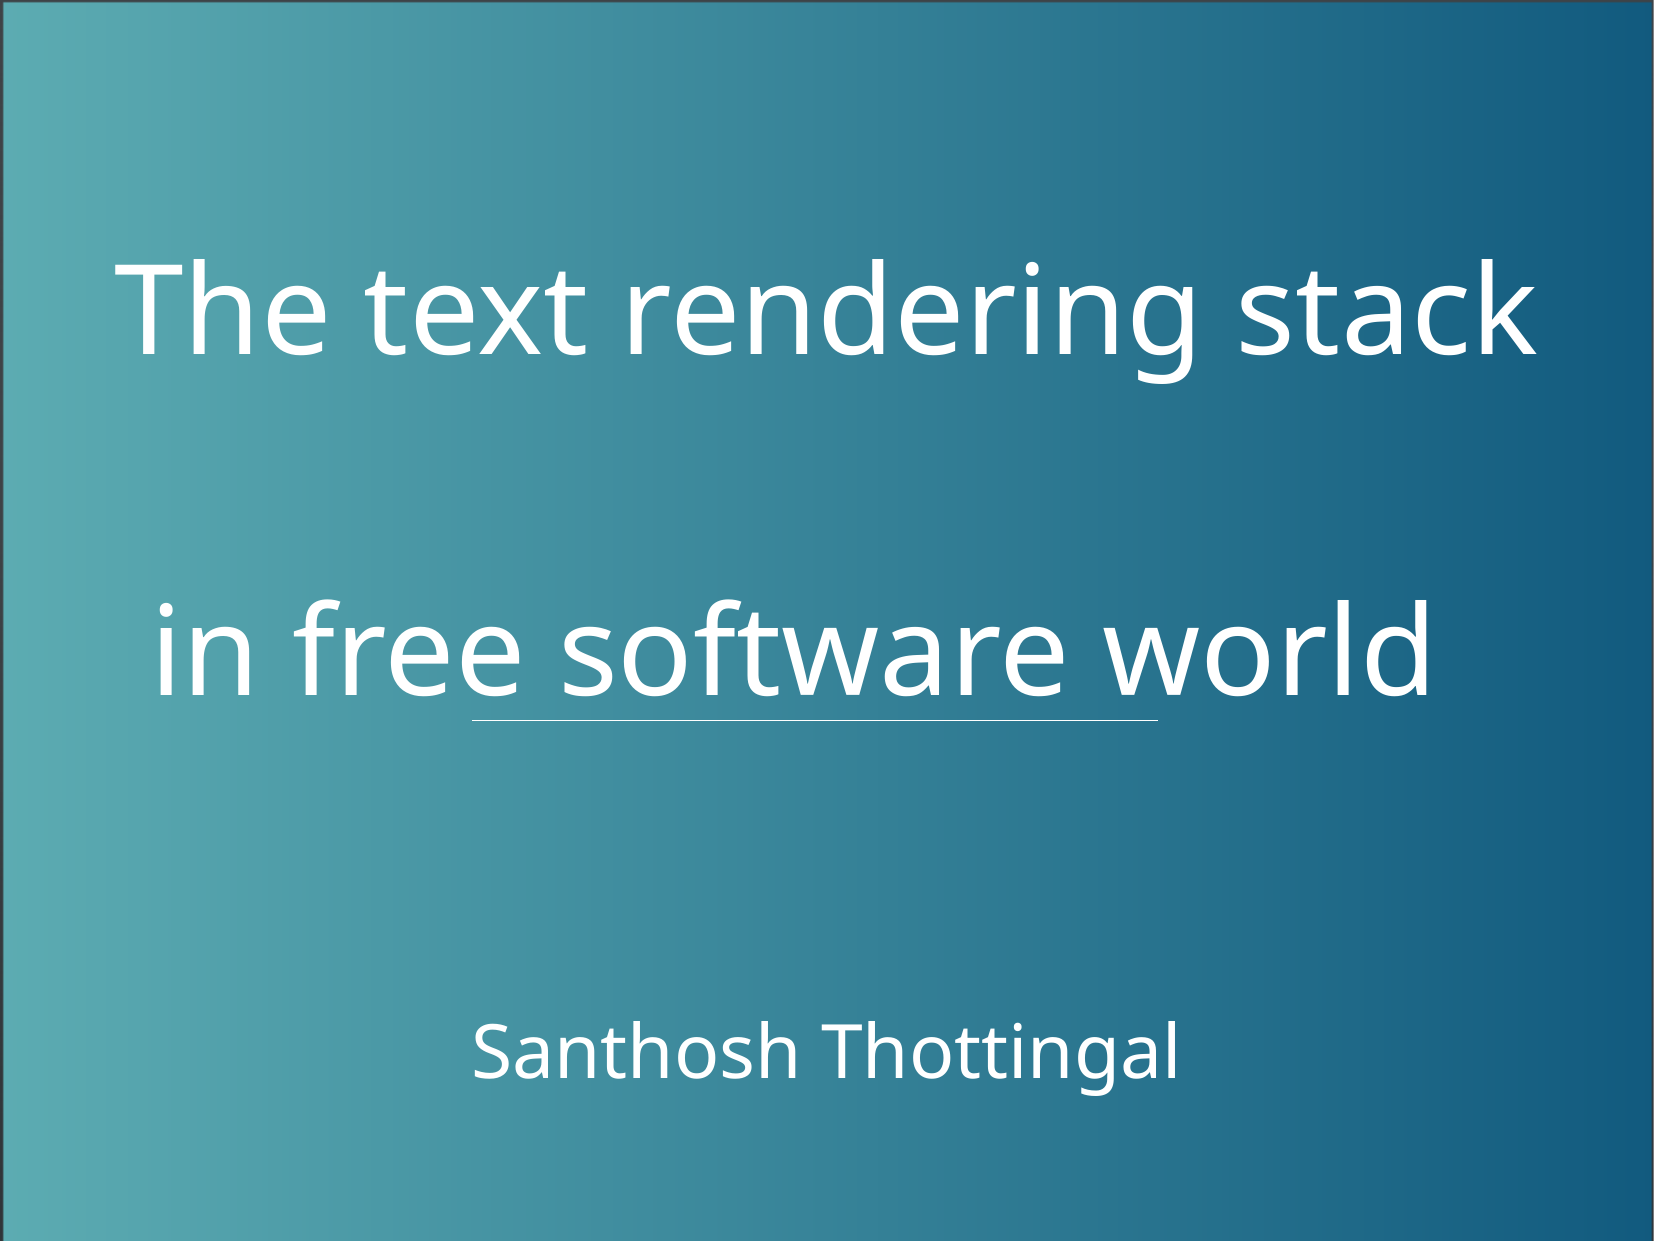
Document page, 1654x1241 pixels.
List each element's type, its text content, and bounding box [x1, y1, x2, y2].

subtitle The text rendering stack in free software world [82, 2, 1571, 780]
text_box Santhosh Thottingal [82, 826, 1571, 1170]
picture [0, 0, 1654, 1241]
